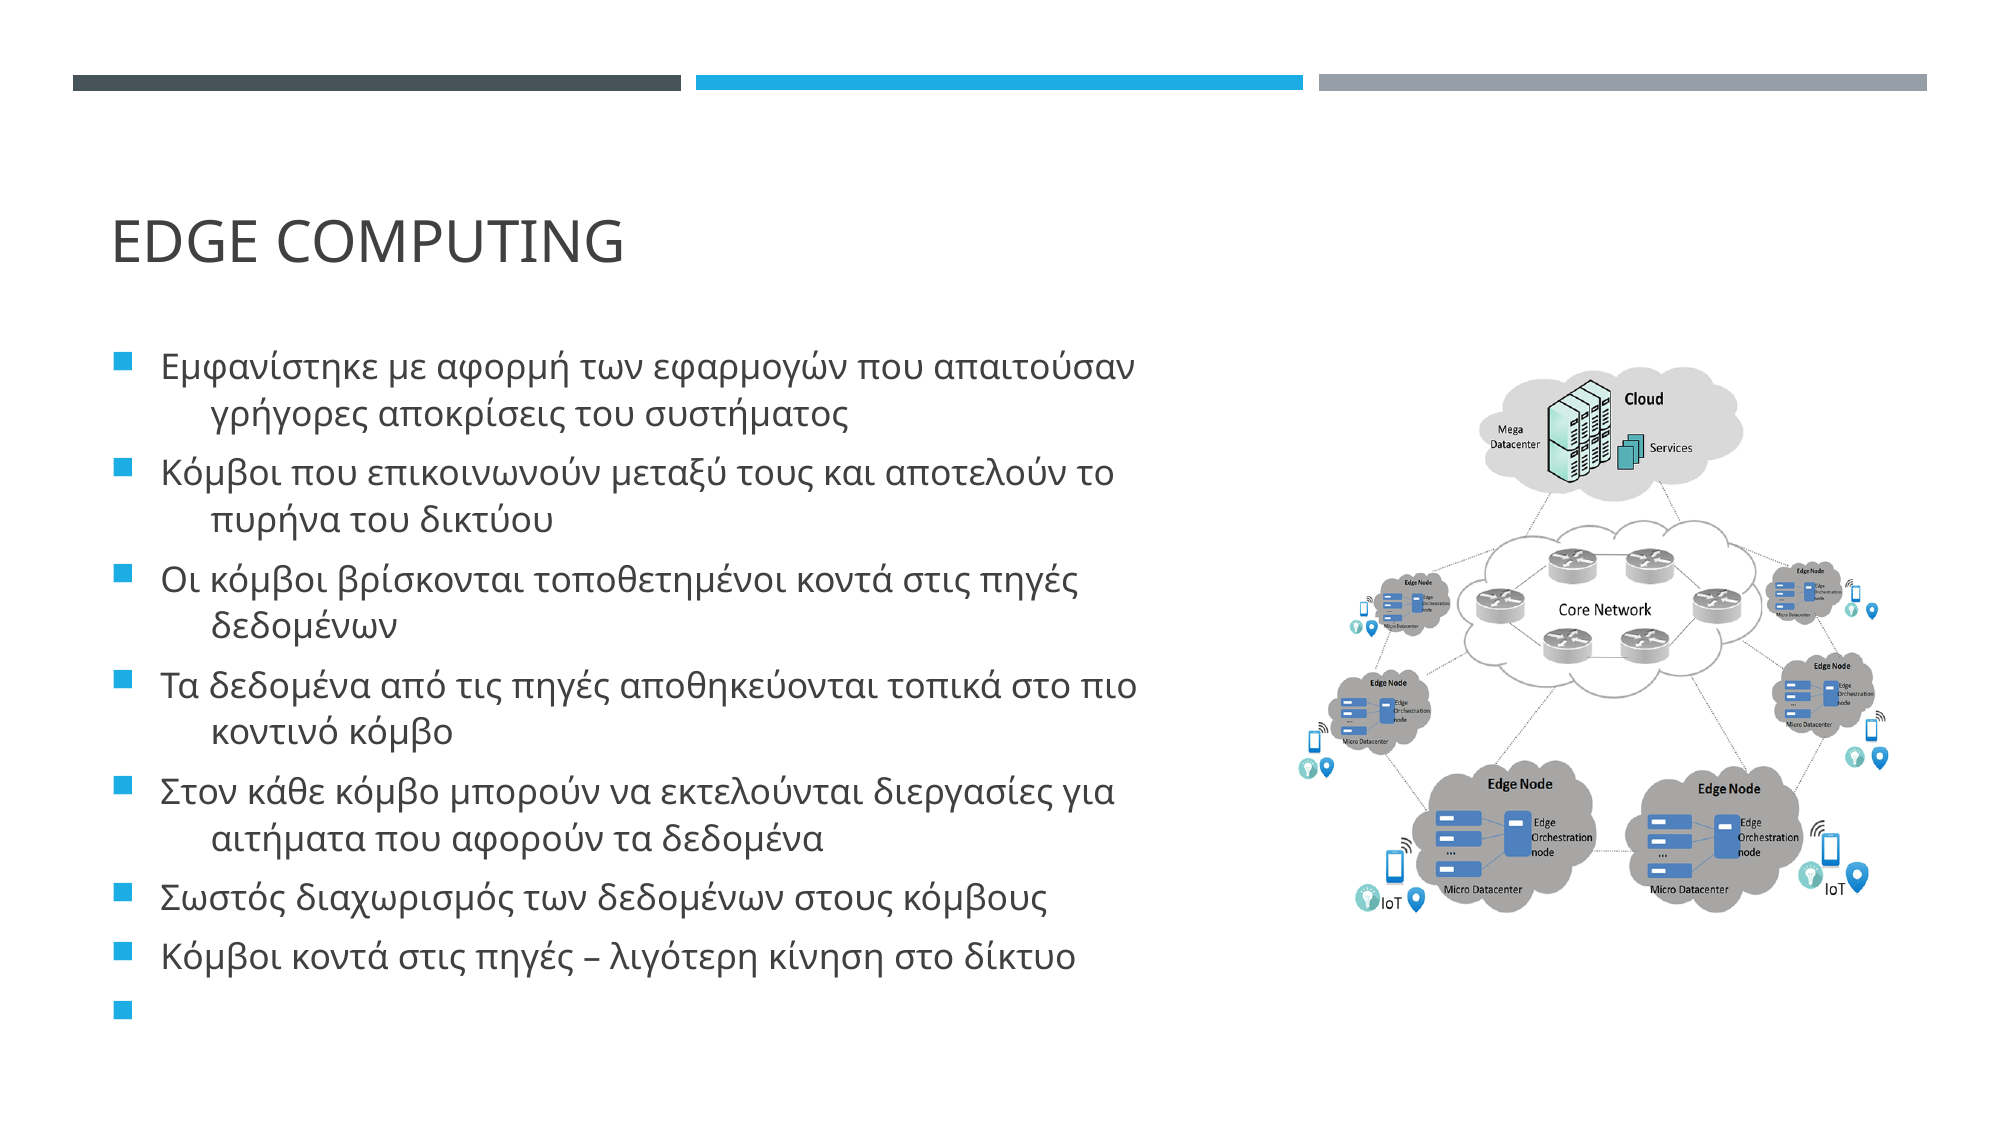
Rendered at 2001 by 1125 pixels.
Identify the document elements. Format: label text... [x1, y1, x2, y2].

list Εμφανίστηκε με αφορμή των εφαρμογών που απαιτούσαν γρήγορες αποκρίσεις του συστήματος Κόμβοι που επικοινωνούν μεταξύ τους και αποτελούν το πυρήνα του δικτύου Οι κόμβοι βρίσκονται τοποθετημένοι κοντά στις πηγές δεδομένων Τα δεδομένα από τις πηγές αποθηκεύονται τοπικά στο πιο κοντινό κόμβο Στον κάθε κόμβο μπορούν να εκτελούνται διεργασίες για αιτήματα που αφορούν τα δεδομένα Σωστός διαχωρισμός των δεδομένων στους κόμβους Κόμβοι κοντά στις πηγές – λιγότερη κίνηση στο δίκτυο [95, 281, 1193, 1096]
title EDGE COMPUTING [95, 119, 1905, 282]
picture [1297, 365, 1929, 962]
